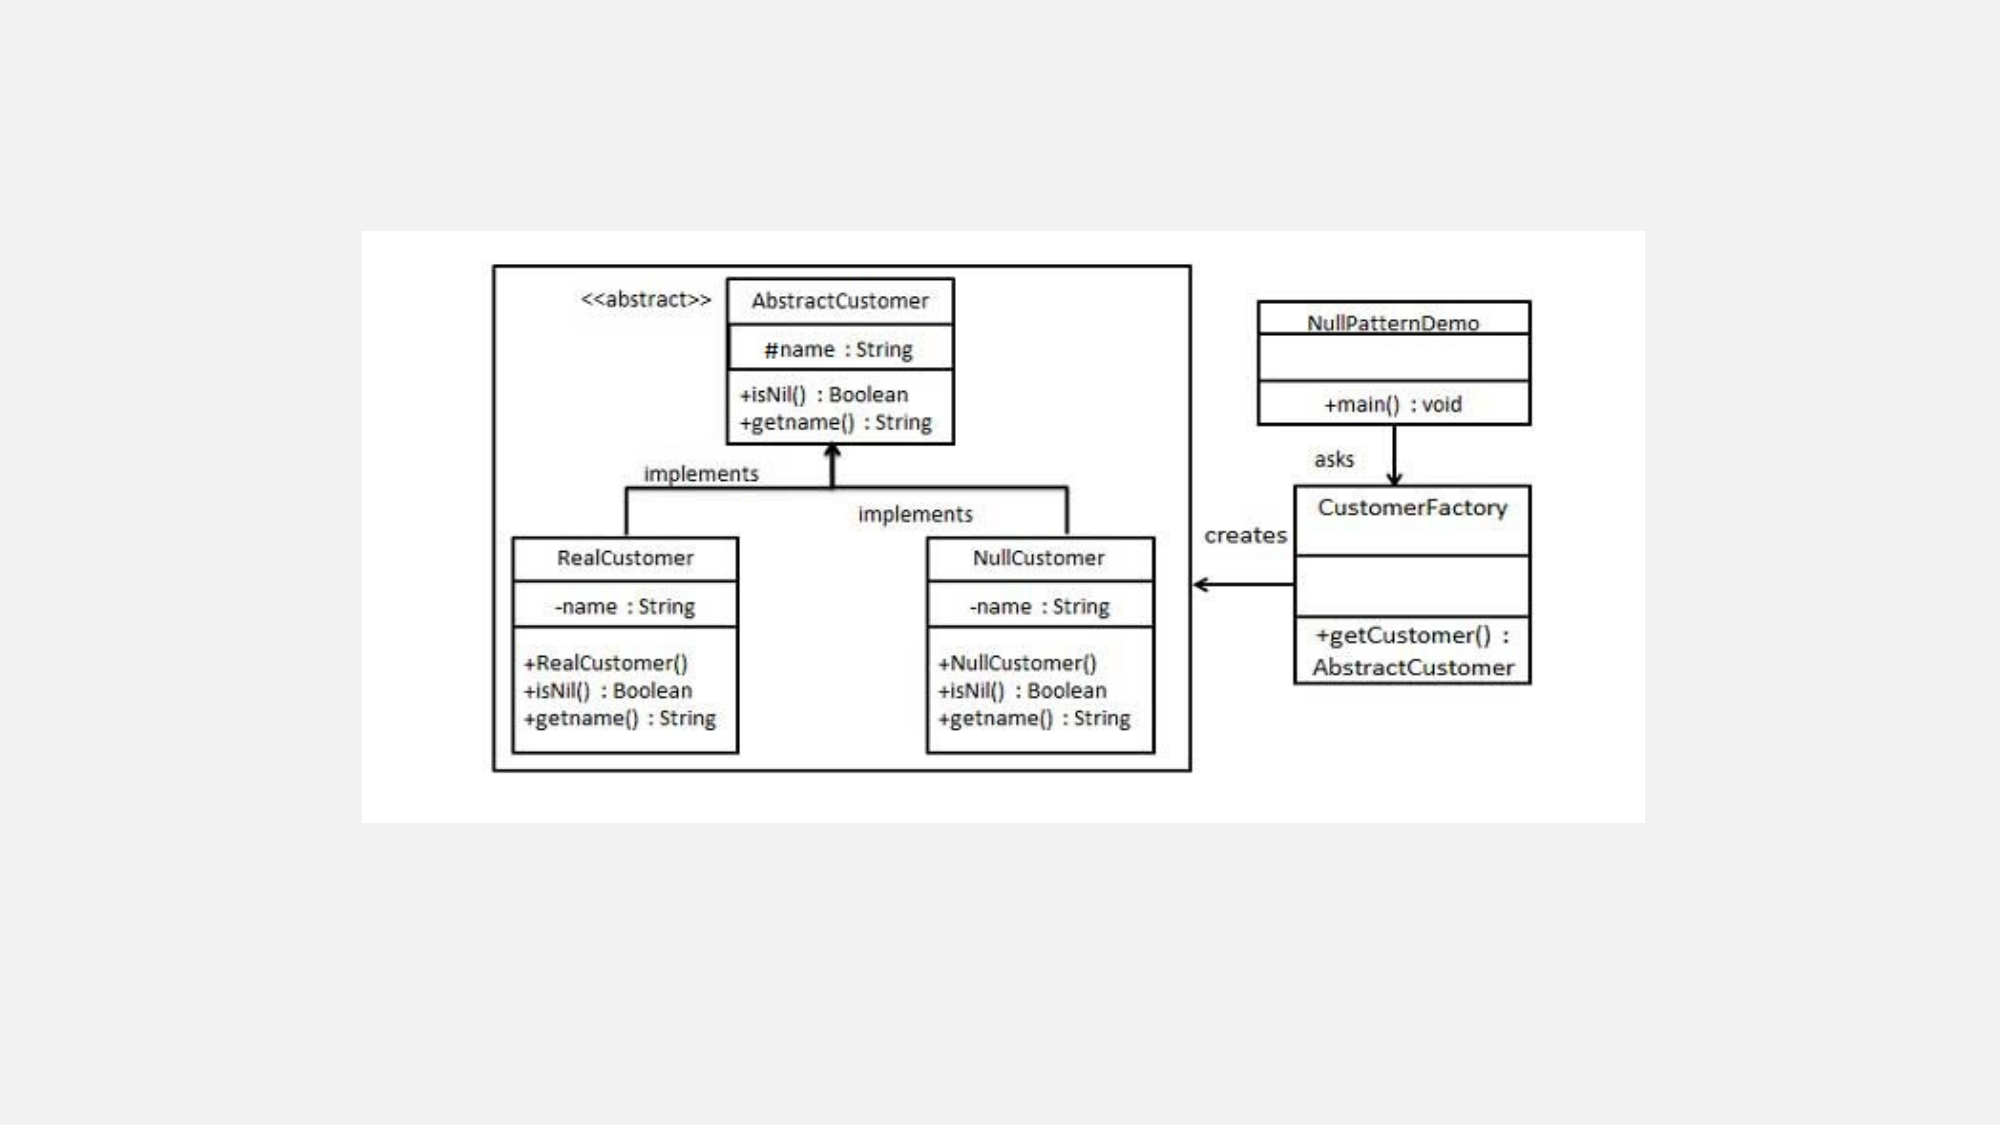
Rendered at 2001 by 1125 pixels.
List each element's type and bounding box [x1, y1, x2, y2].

picture [362, 231, 1645, 823]
